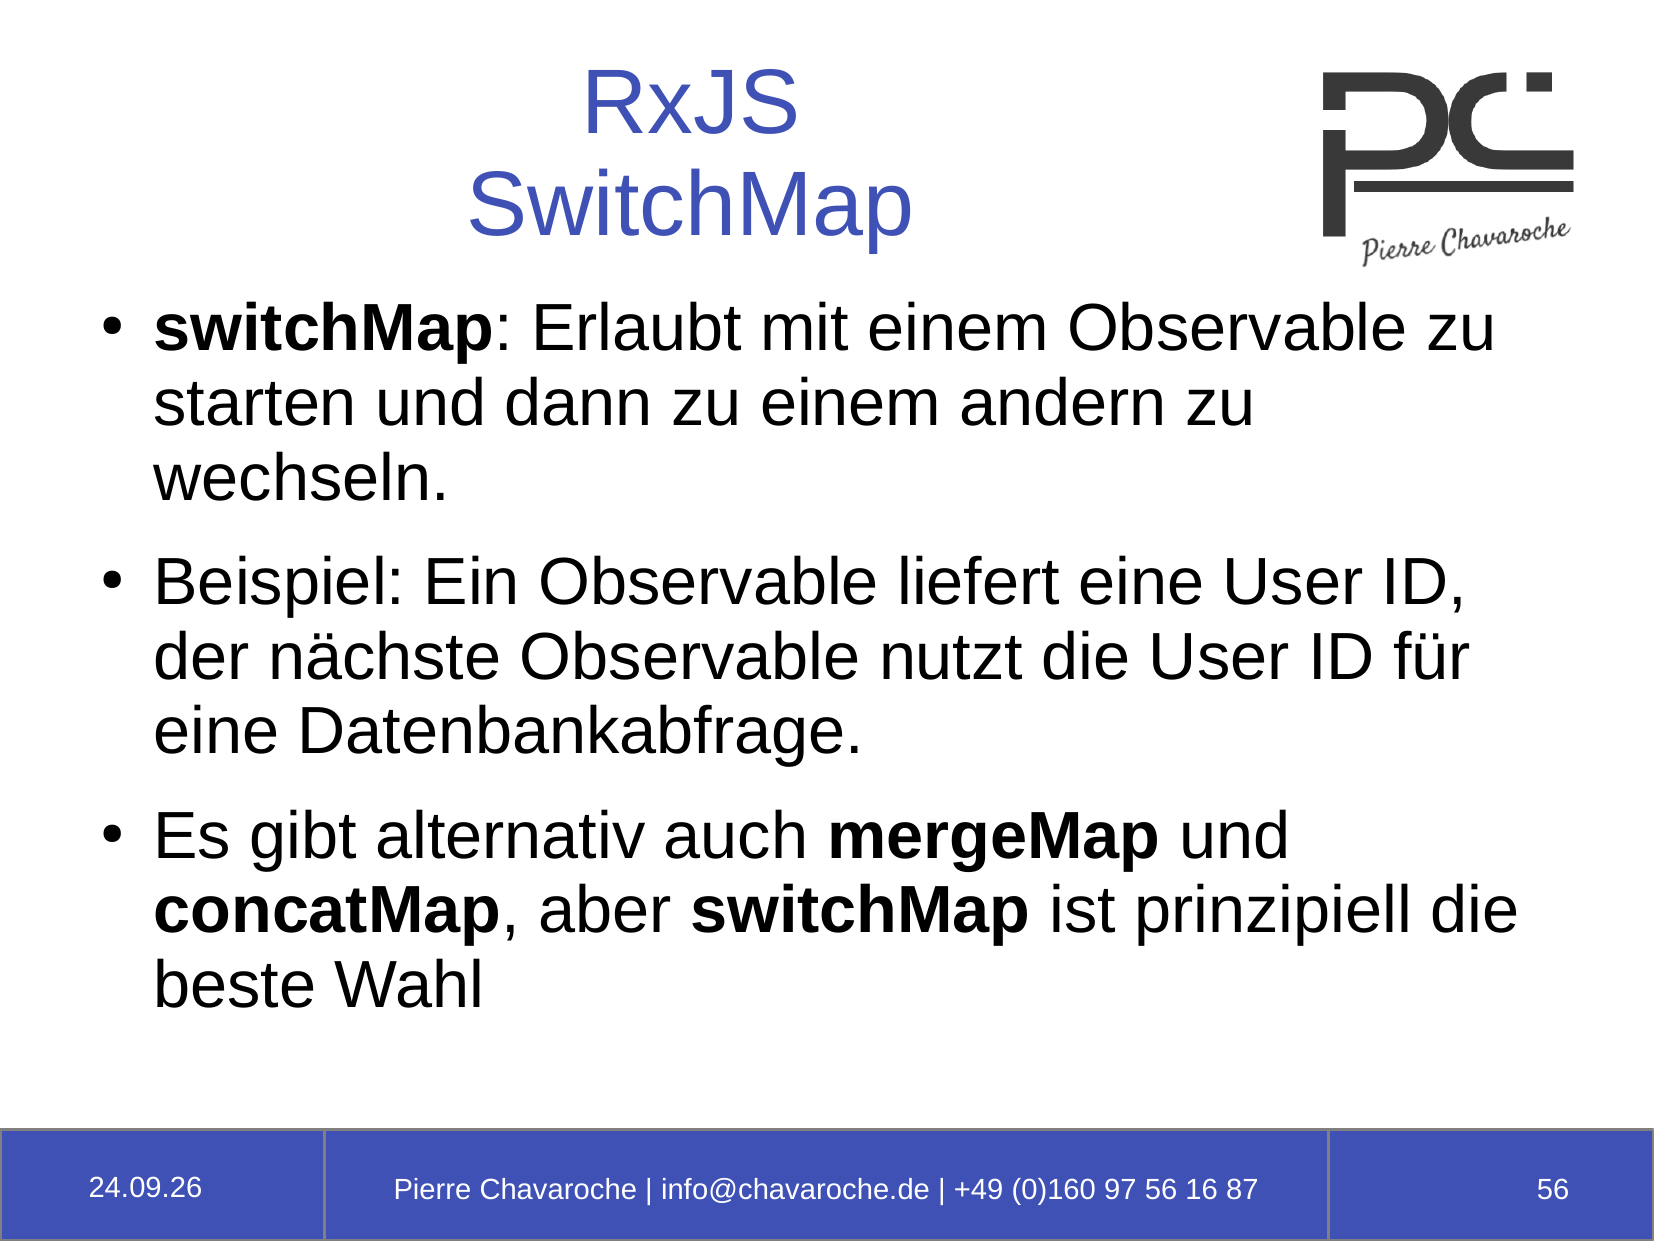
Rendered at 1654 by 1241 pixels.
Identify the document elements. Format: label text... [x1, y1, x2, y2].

title RxJS SwitchMap [82, 49, 1300, 257]
list switchMap: Erlaubt mit einem Observable zu starten und dann zu einem andern zu wechseln. Beispiel: Ein Observable liefert eine User ID, der nächste Observable nutzt die User ID für eine Datenbankabfrage. Es gibt alternativ auch mergeMap und concatMap, aber switchMap ist prinzipiell die beste Wahl [82, 290, 1571, 1109]
picture [1307, 29, 1589, 311]
